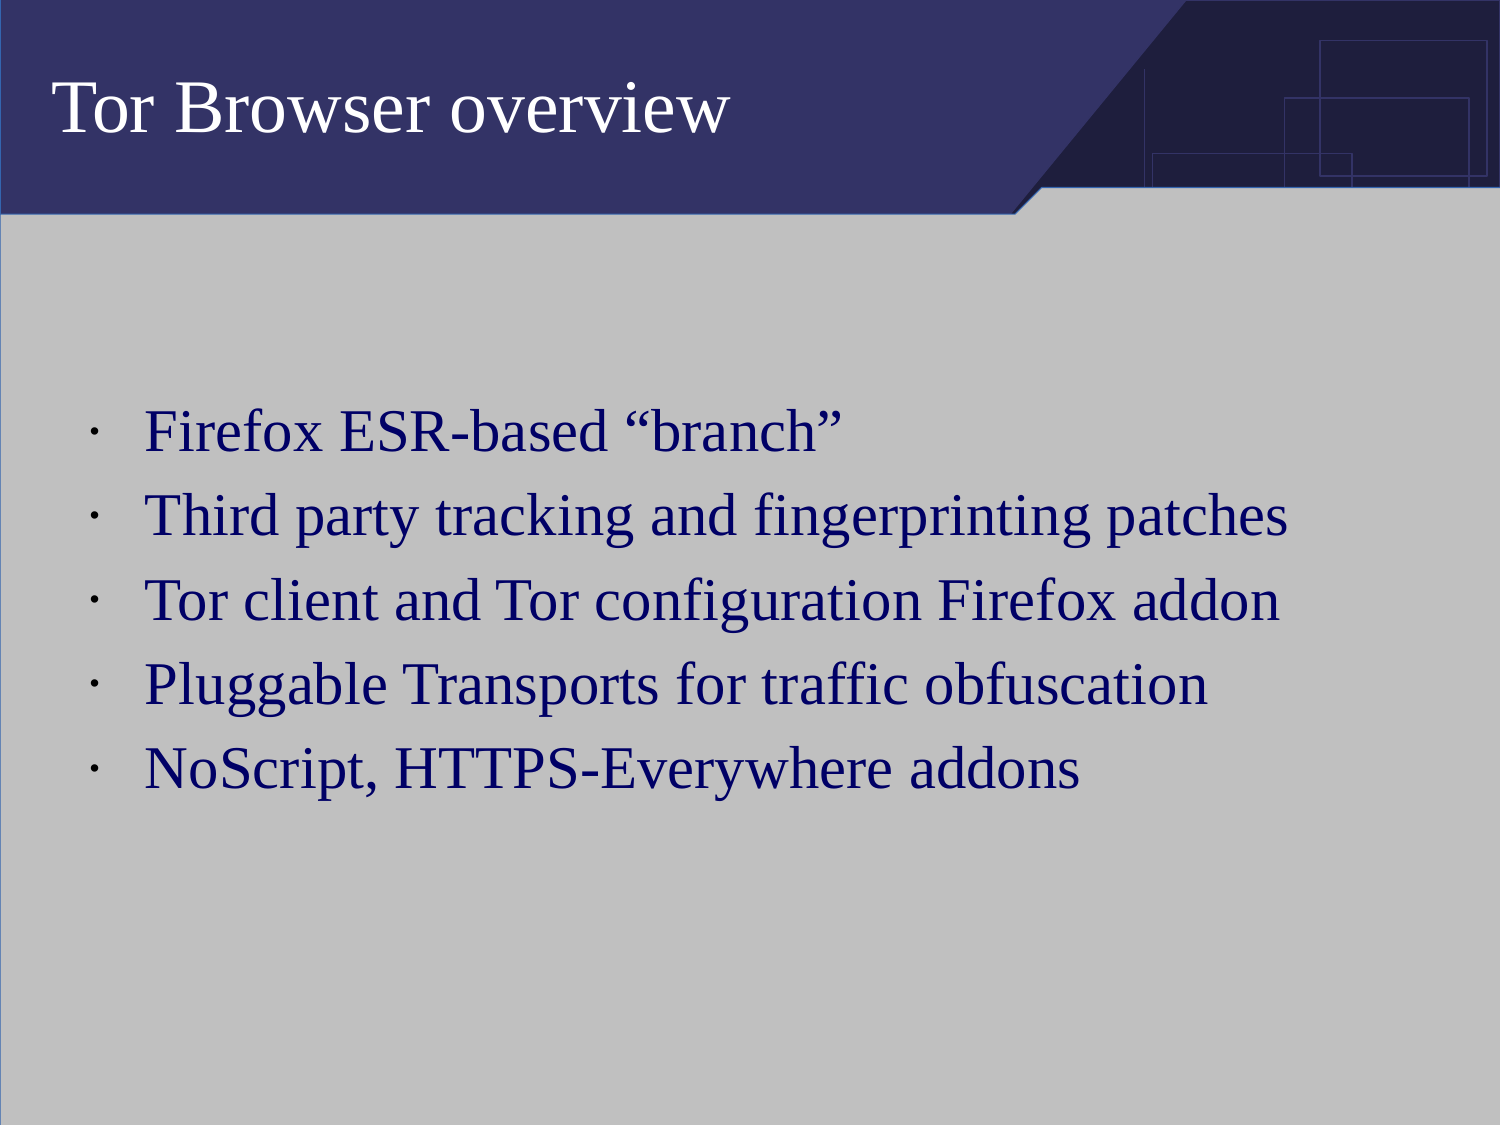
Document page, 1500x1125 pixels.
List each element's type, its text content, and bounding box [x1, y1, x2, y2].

text_box Firefox ESR-based “branch” Third party tracking and fingerprinting patches Tor client and Tor configuration Firefox addon Pluggable Transports for traffic obfuscation NoScript, HTTPS-Everywhere addons [75, 389, 1456, 894]
text_box Tor Browser overview [0, 57, 1276, 157]
